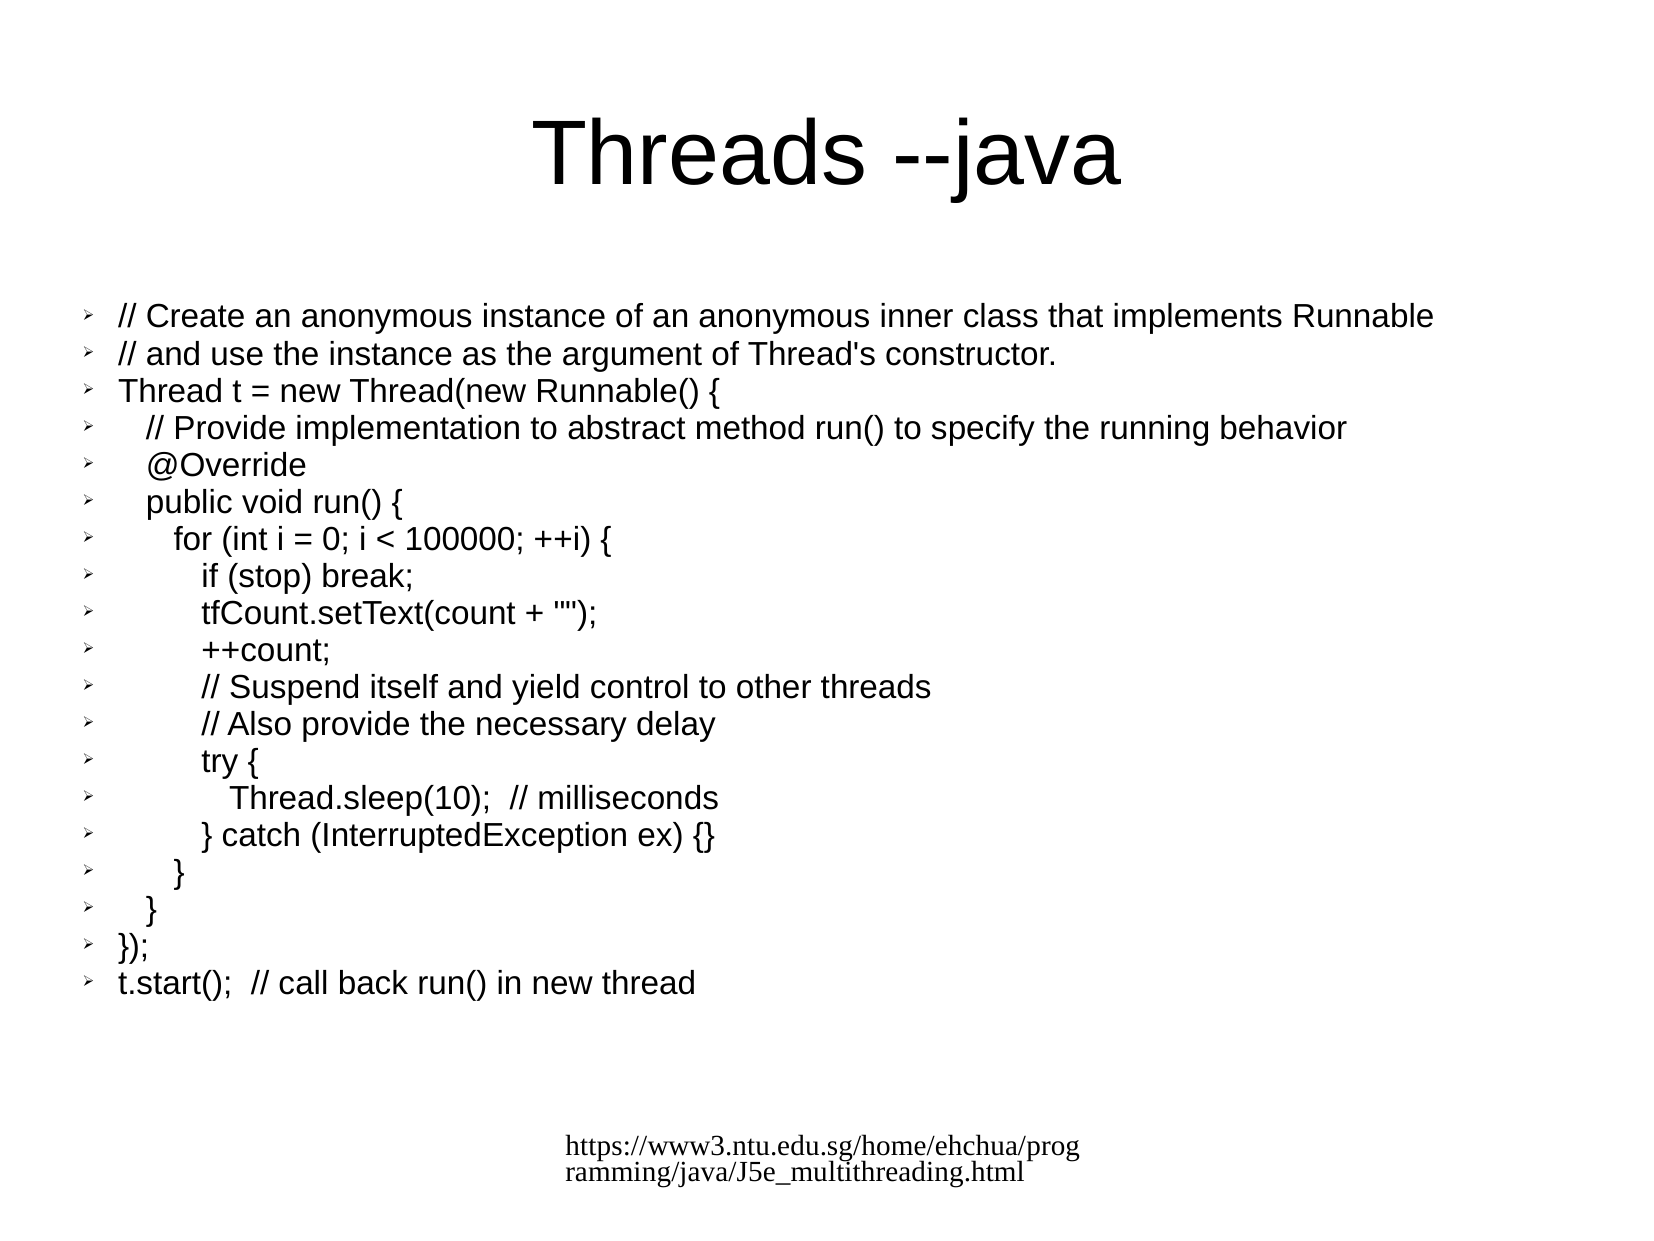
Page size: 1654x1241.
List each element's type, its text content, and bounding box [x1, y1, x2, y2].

title Threads --java [82, 49, 1571, 257]
subtitle // Create an anonymous instance of an anonymous inner class that implements Runnable // and use the instance as the argument of Thread's constructor. Thread t = new Thread(new Runnable() { // Provide implementation to abstract method run() to specify the running behavior @Override public void run() { for (int i = 0; i < 100000; ++i) { if (stop) break; tfCount.setText(count + ""); ++count; // Suspend itself and yield control to other threads // Also provide the necessary delay try { Thread.sleep(10); // milliseconds } catch (InterruptedException ex) {} } } }); t.start(); // call back run() in new thread [82, 290, 1571, 1010]
